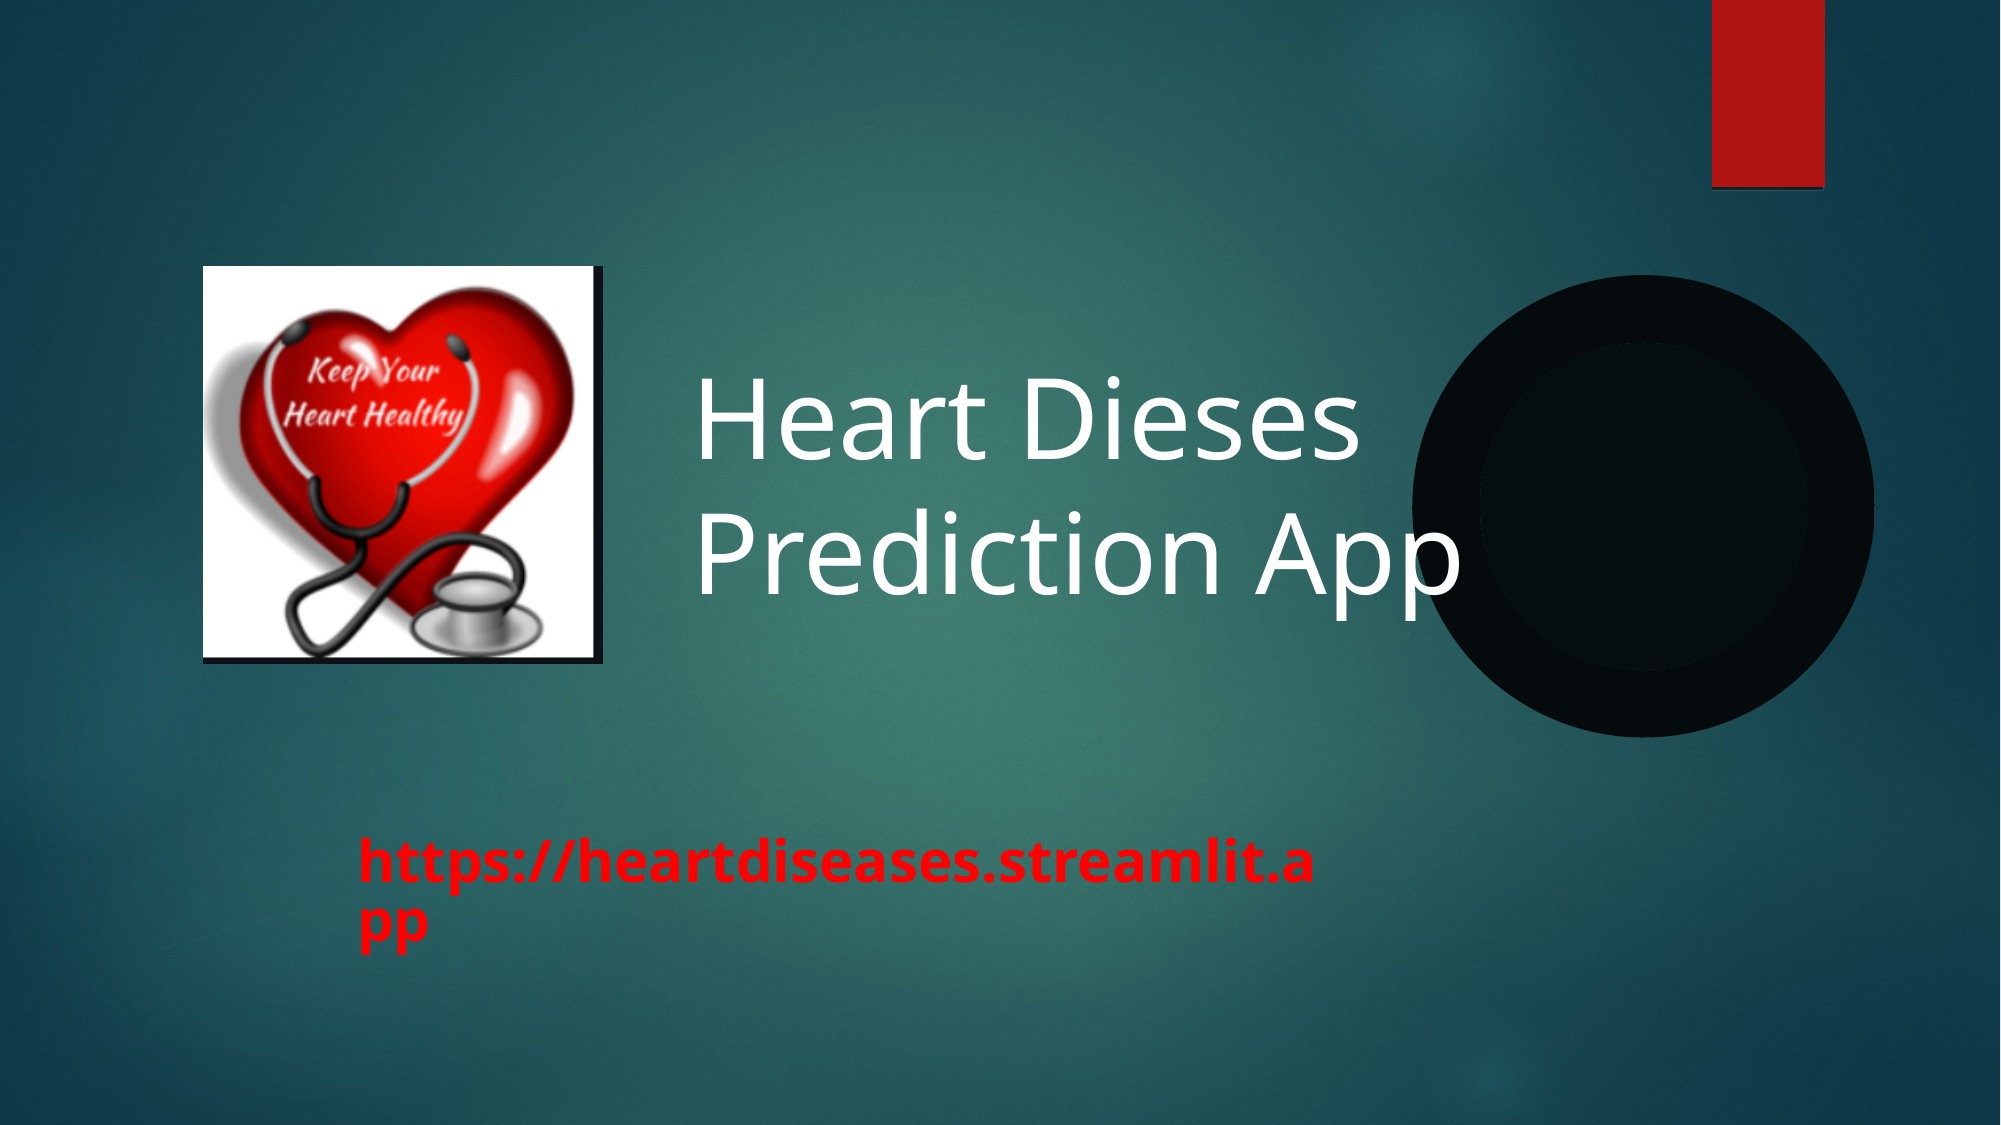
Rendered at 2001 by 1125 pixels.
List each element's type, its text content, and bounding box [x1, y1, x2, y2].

text_box https://heartdiseases.streamlit.app [342, 746, 1362, 904]
text_box Heart Dieses Prediction App [676, 339, 1837, 628]
picture [203, 266, 603, 664]
